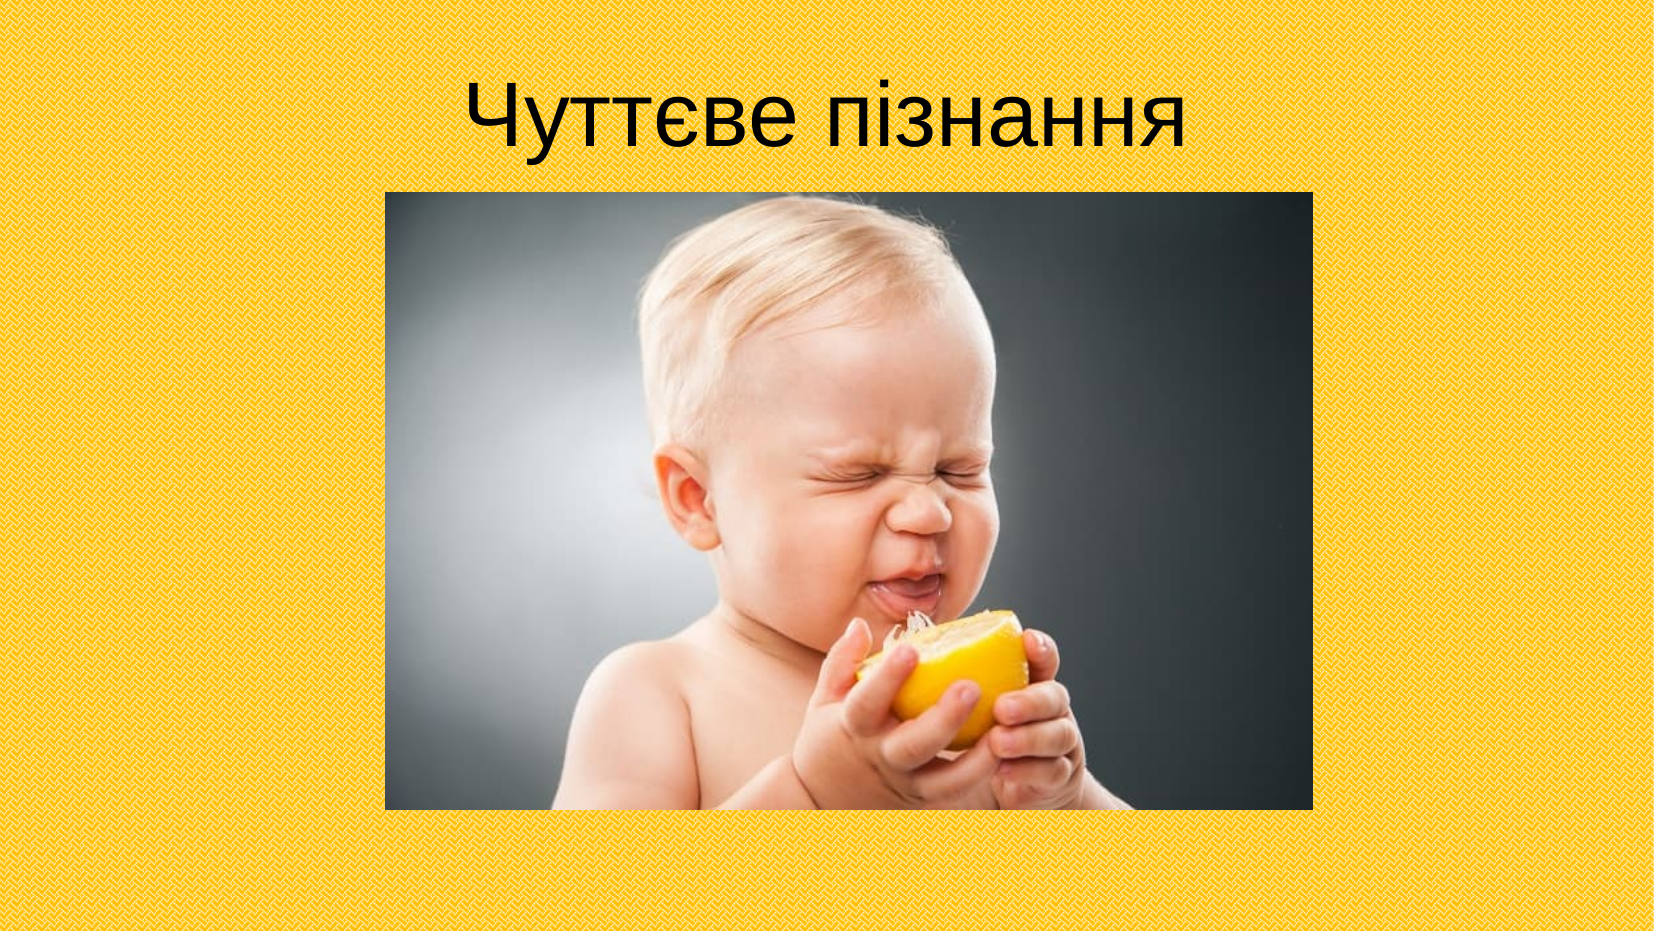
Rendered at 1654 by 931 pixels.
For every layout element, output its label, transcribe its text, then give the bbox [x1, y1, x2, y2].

picture [0, 0, 1654, 931]
title Чуттєве пізнання [82, 37, 1571, 193]
